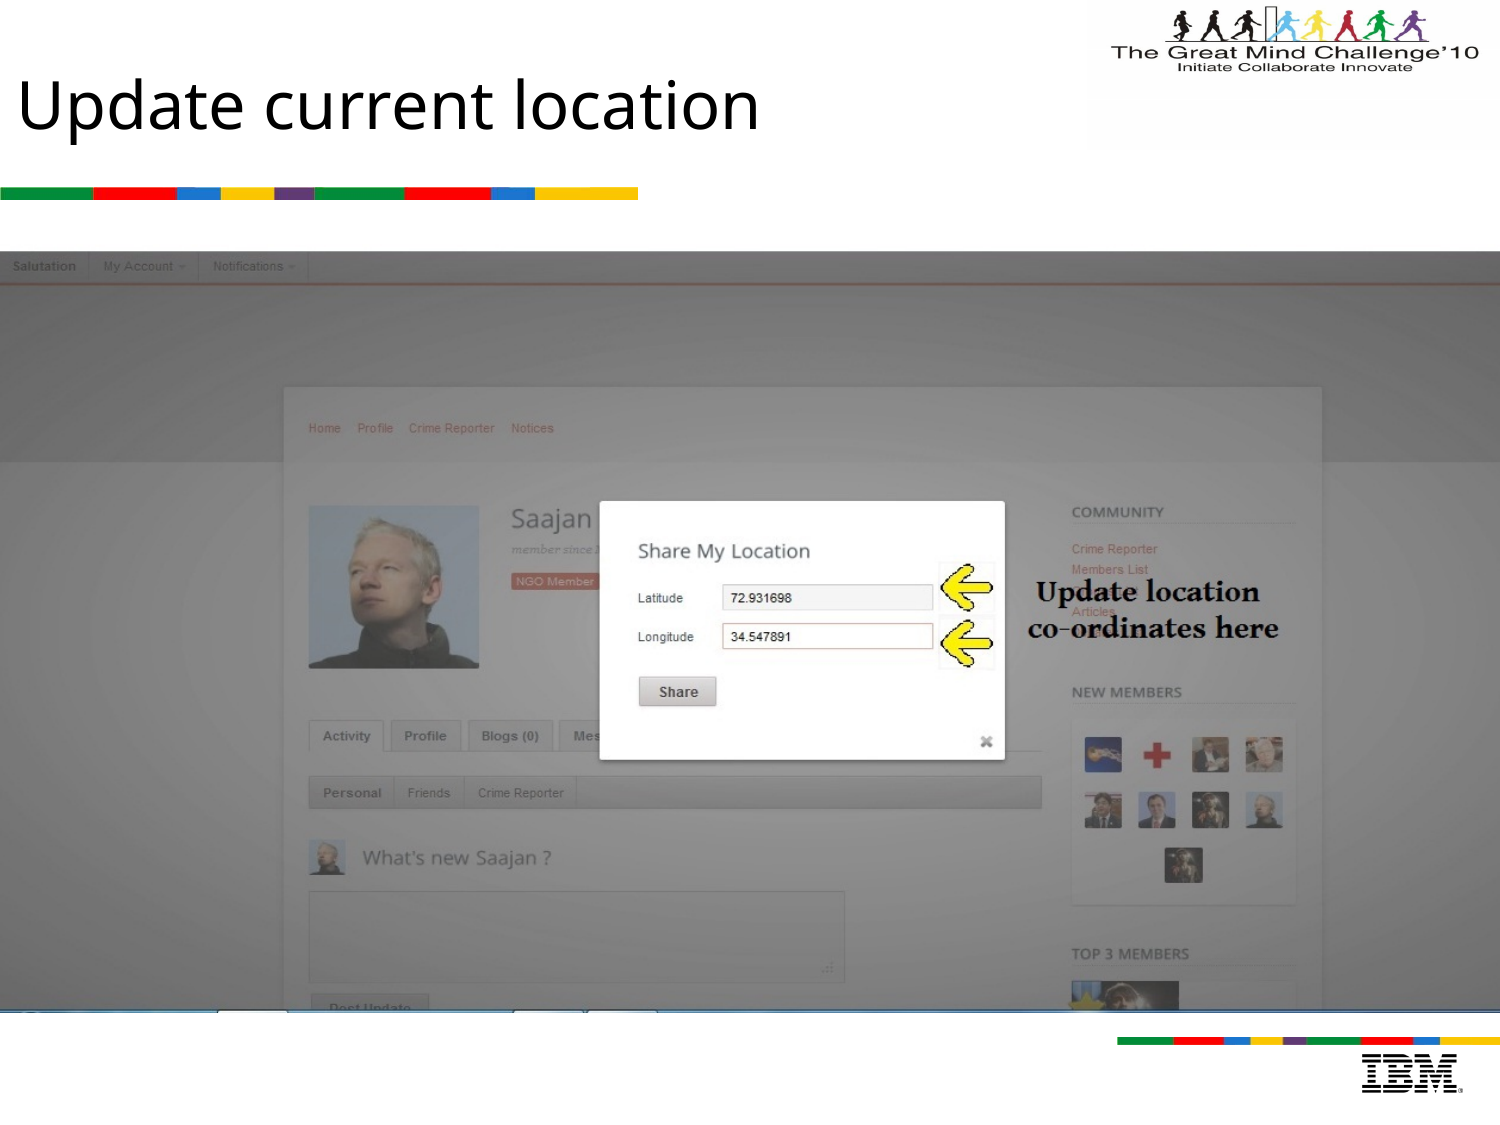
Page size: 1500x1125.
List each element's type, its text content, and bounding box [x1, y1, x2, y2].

text_box Update current location [29, 55, 751, 150]
picture [0, 208, 1500, 1013]
picture [1362, 1054, 1463, 1093]
picture [1117, 1037, 1500, 1045]
picture [1087, 0, 1500, 150]
picture [0, 187, 638, 200]
